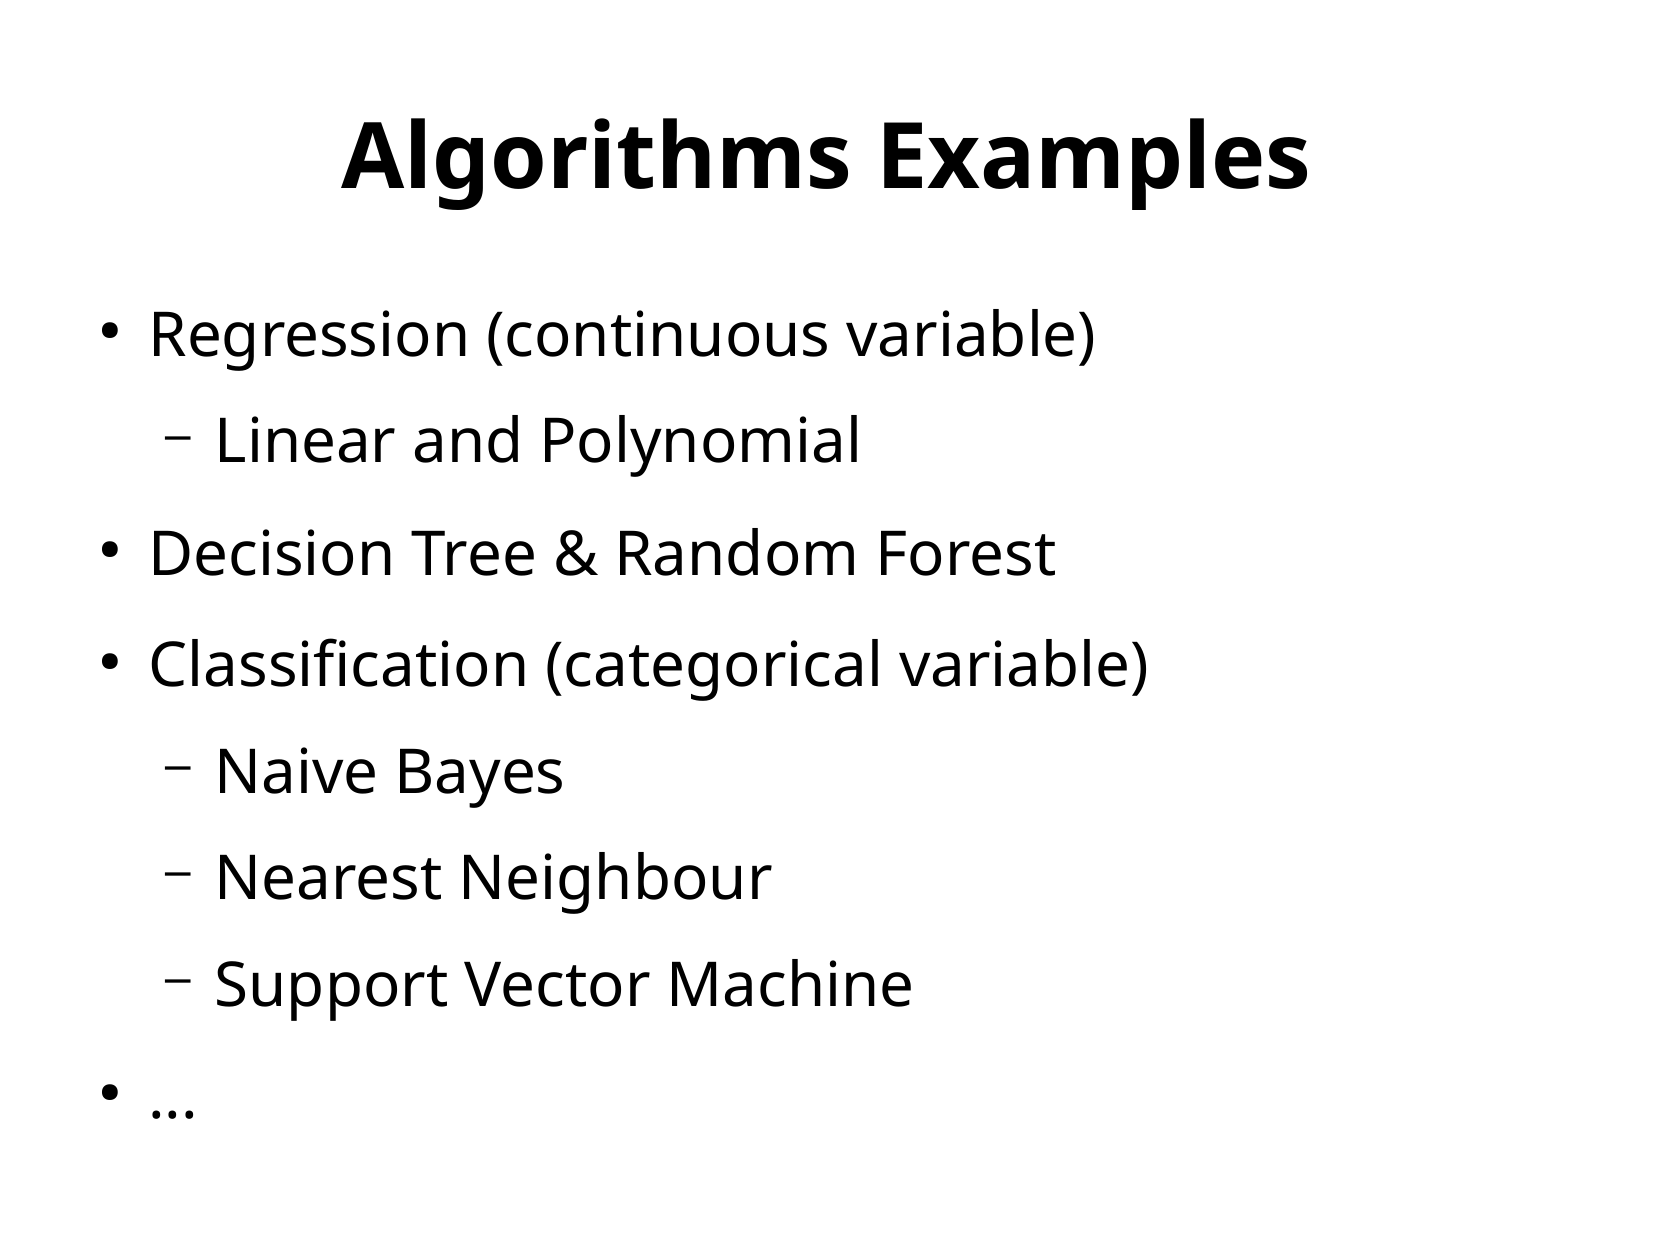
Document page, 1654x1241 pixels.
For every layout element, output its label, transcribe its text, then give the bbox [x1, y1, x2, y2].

list Regression (continuous variable) Linear and Polynomial Decision Tree & Random Forest Classification (categorical variable) Naive Bayes Nearest Neighbour Support Vector Machine ... [82, 290, 1571, 1141]
title Algorithms Examples [82, 49, 1571, 257]
